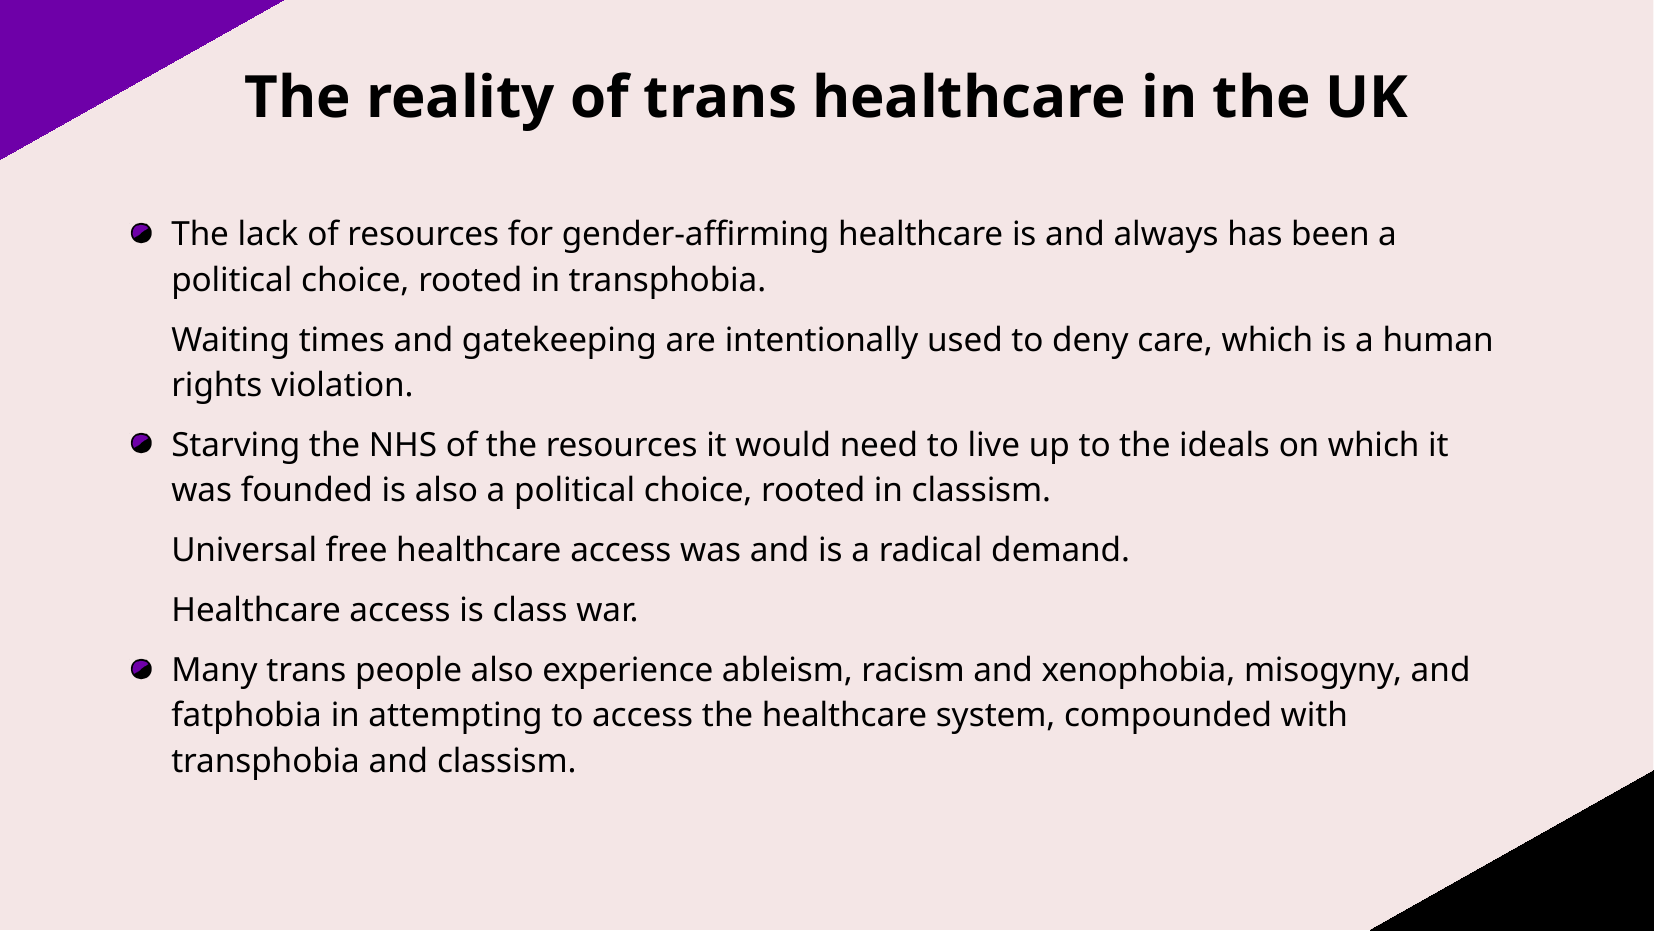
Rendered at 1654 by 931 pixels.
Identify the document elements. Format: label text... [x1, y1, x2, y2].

subtitle The lack of resources for gender-affirming healthcare is and always has been a political choice, rooted in transphobia. Waiting times and gatekeeping are intentionally used to deny care, which is a human rights violation. Starving the NHS of the resources it would need to live up to the ideals on which it was founded is also a political choice, rooted in classism. Universal free healthcare access was and is a radical demand. Healthcare access is class war. Many trans people also experience ableism, racism and xenophobia, misogyny, and fatphobia in attempting to access the healthcare system, compounded with transphobia and classism. [129, 153, 1512, 839]
title The reality of trans healthcare in the UK [82, 35, 1571, 154]
text_box [0, 0, 284, 160]
text_box [1370, 770, 1654, 931]
